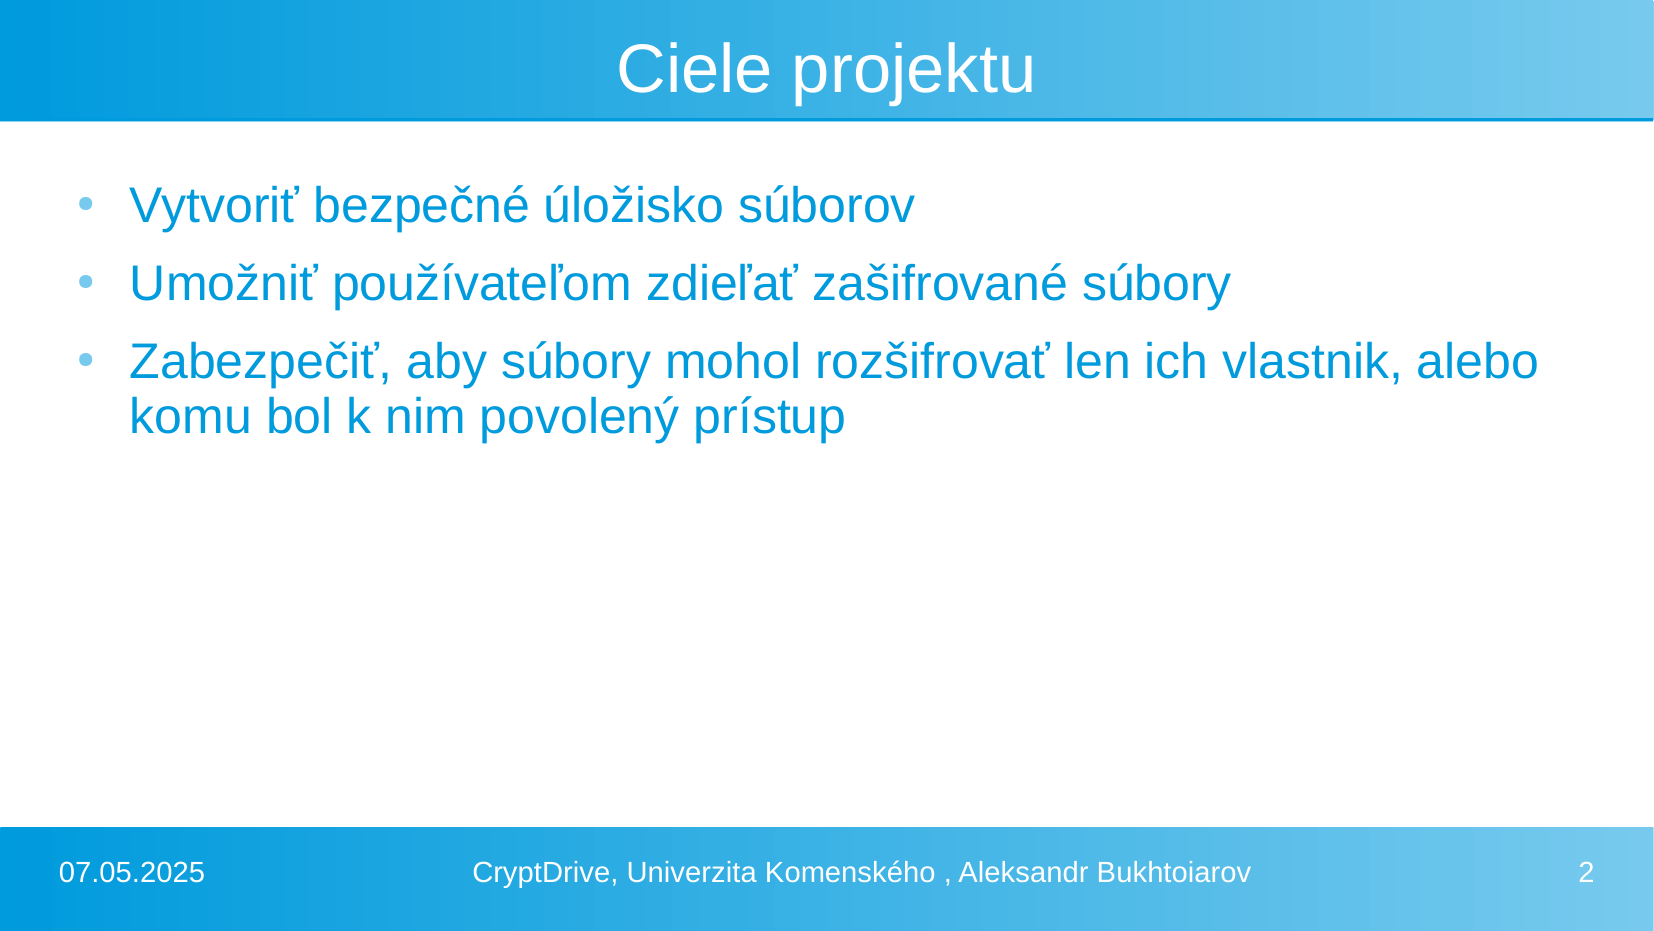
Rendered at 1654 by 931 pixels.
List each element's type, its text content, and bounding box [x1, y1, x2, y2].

title Ciele projektu [59, 29, 1595, 108]
list Vytvoriť bezpečné úložisko súborov Umožniť používateľom zdieľať zašifrované súbory Zabezpečiť, aby súbory mohol rozšifrovať len ich vlastnik, alebo komu bol k nim povolený prístup [59, 177, 1595, 768]
